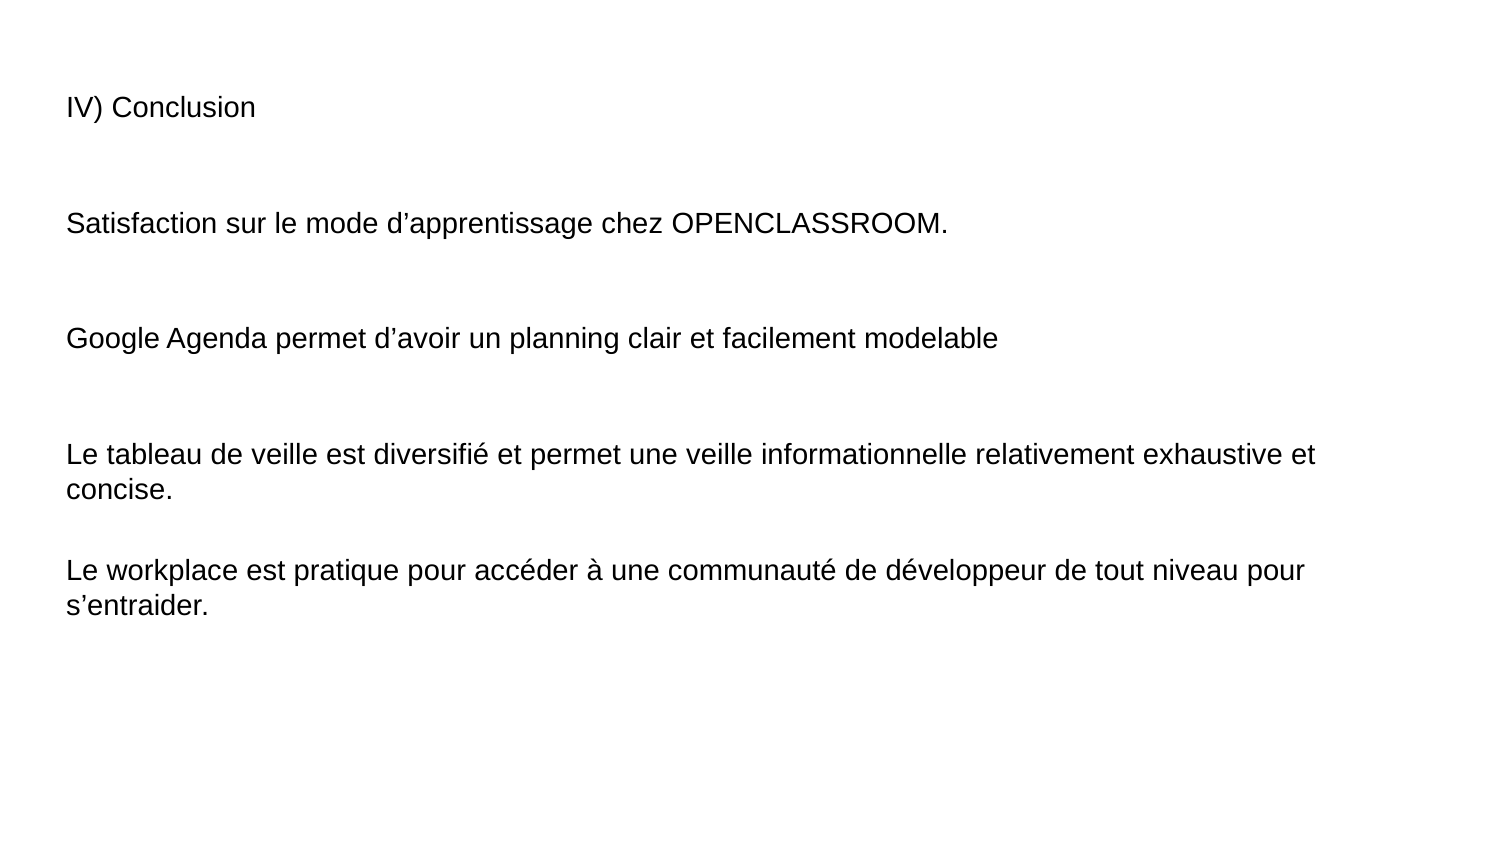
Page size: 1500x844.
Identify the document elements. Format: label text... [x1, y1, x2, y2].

list Le workplace est pratique pour accéder à une communauté de développeur de tout niveau pour s’entraider. [51, 536, 1449, 652]
title IV) Conclusion [51, 72, 1449, 167]
list Le tableau de veille est diversifié et permet une veille informationnelle relativement exhaustive et concise. [51, 420, 1449, 536]
list Google Agenda permet d’avoir un planning clair et facilement modelable [51, 304, 1449, 420]
list Satisfaction sur le mode d’apprentissage chez OPENCLASSROOM. [51, 189, 1449, 304]
